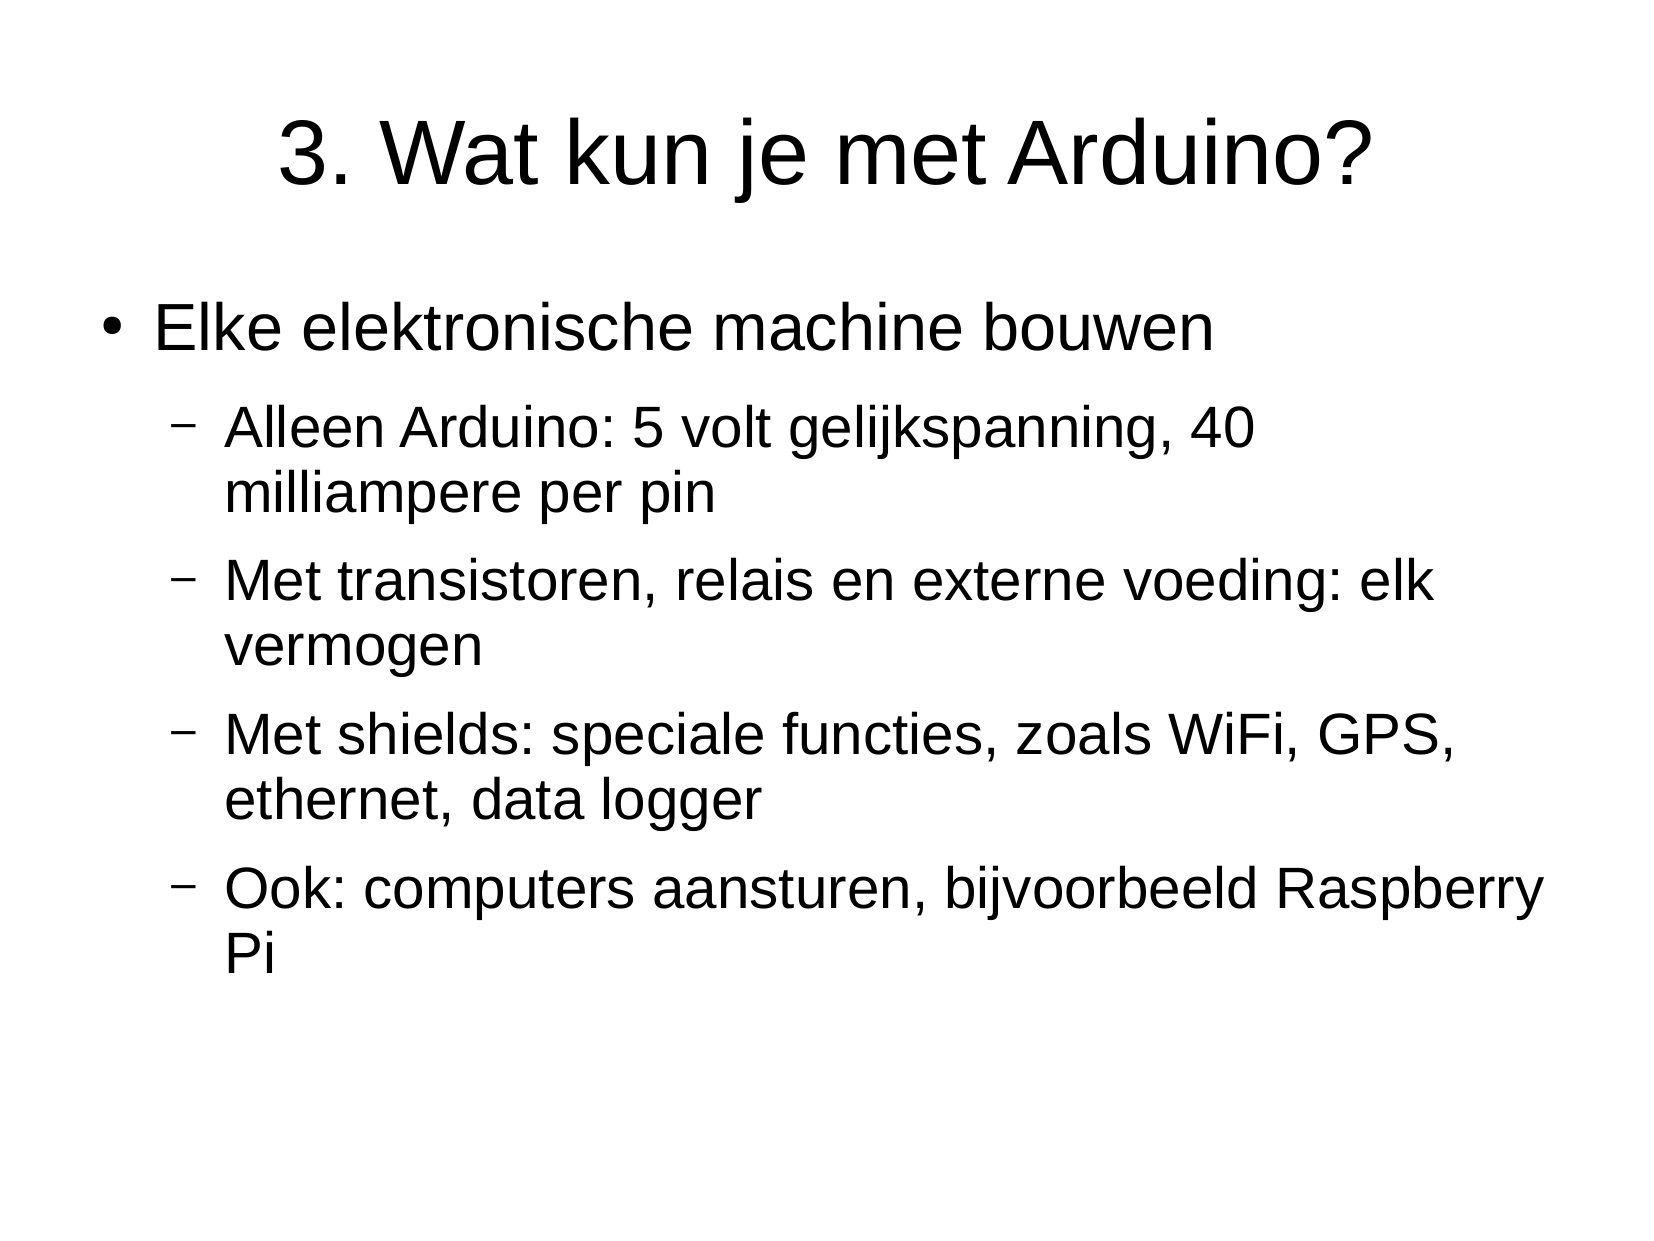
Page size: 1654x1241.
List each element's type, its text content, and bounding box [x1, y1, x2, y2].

title 3. Wat kun je met Arduino? [82, 49, 1571, 257]
list Elke elektronische machine bouwen Alleen Arduino: 5 volt gelijkspanning, 40 milliampere per pin Met transistoren, relais en externe voeding: elk vermogen Met shields: speciale functies, zoals WiFi, GPS, ethernet, data logger Ook: computers aansturen, bijvoorbeeld Raspberry Pi [82, 290, 1571, 1010]
